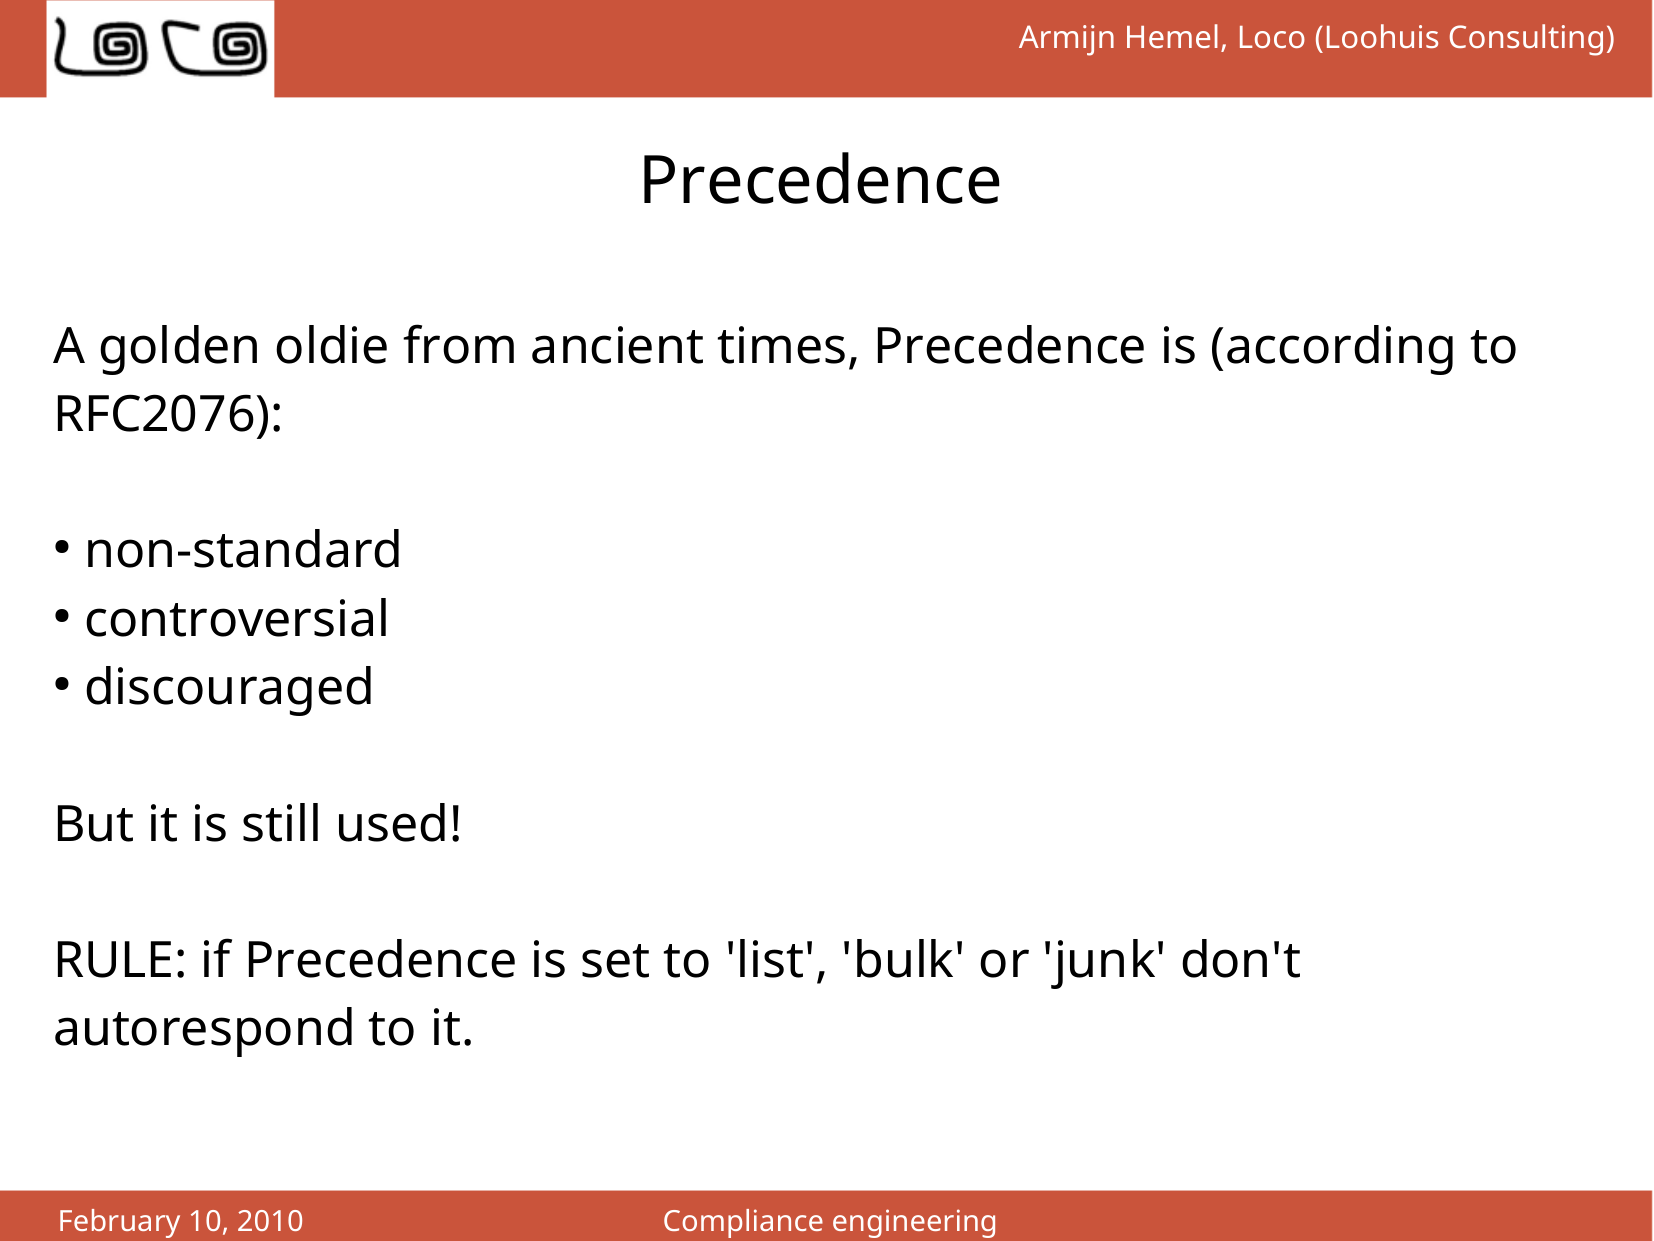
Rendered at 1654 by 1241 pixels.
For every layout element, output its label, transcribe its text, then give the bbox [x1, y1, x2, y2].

subtitle A golden oldie from ancient times, Precedence is (according to RFC2076): non-standard controversial discouraged But it is still used! RULE: if Precedence is set to 'list', 'bulk' or 'junk' don't autorespond to it. [53, 265, 1595, 1173]
title Precedence [47, 125, 1595, 229]
picture [0, 0, 1654, 1241]
